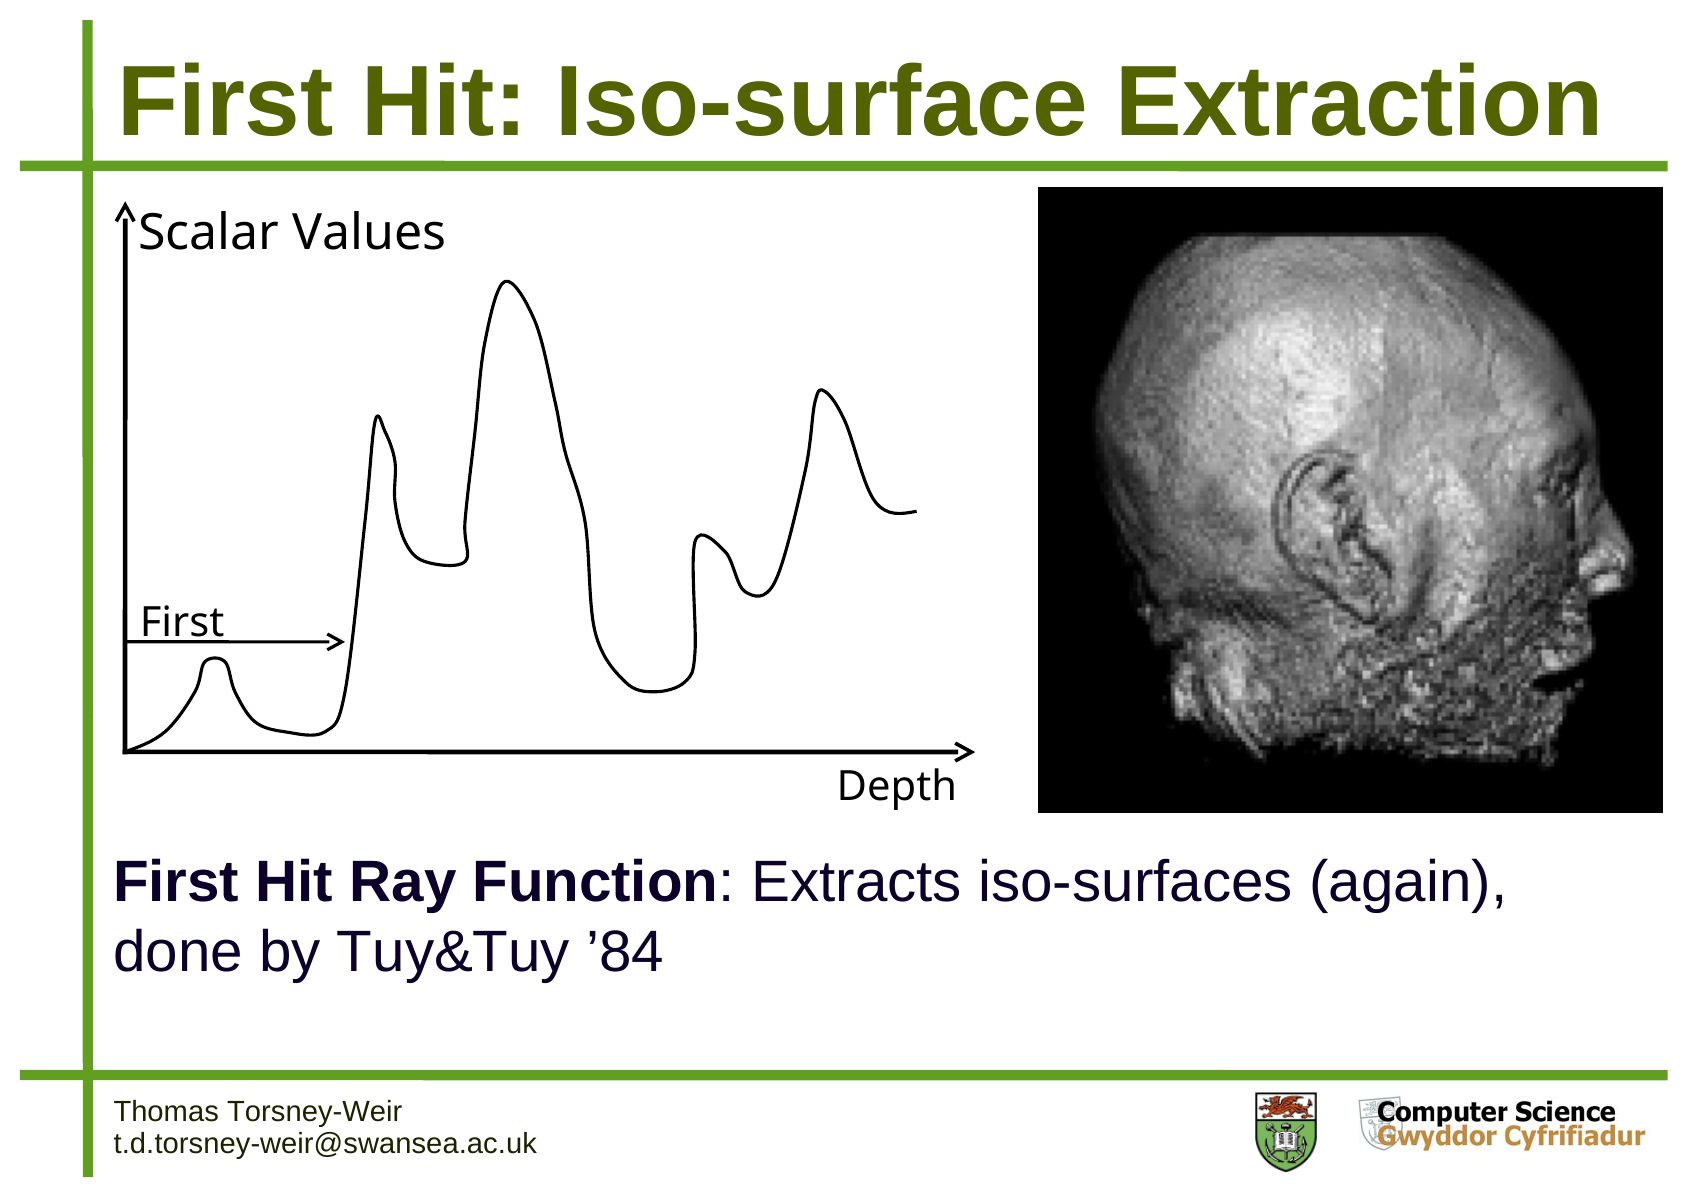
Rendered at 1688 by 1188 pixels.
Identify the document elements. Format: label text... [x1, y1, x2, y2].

picture [1240, 1092, 1654, 1173]
title First Hit: Iso-surface Extraction [101, 29, 1666, 166]
text_box Scalar Values [123, 192, 503, 268]
picture [1038, 187, 1663, 813]
text_box Depth [821, 750, 972, 817]
text_box First [125, 587, 240, 653]
text_box First Hit Ray Function: Extracts iso-surfaces (again), done by Tuy&Tuy ’84 [98, 835, 1625, 991]
